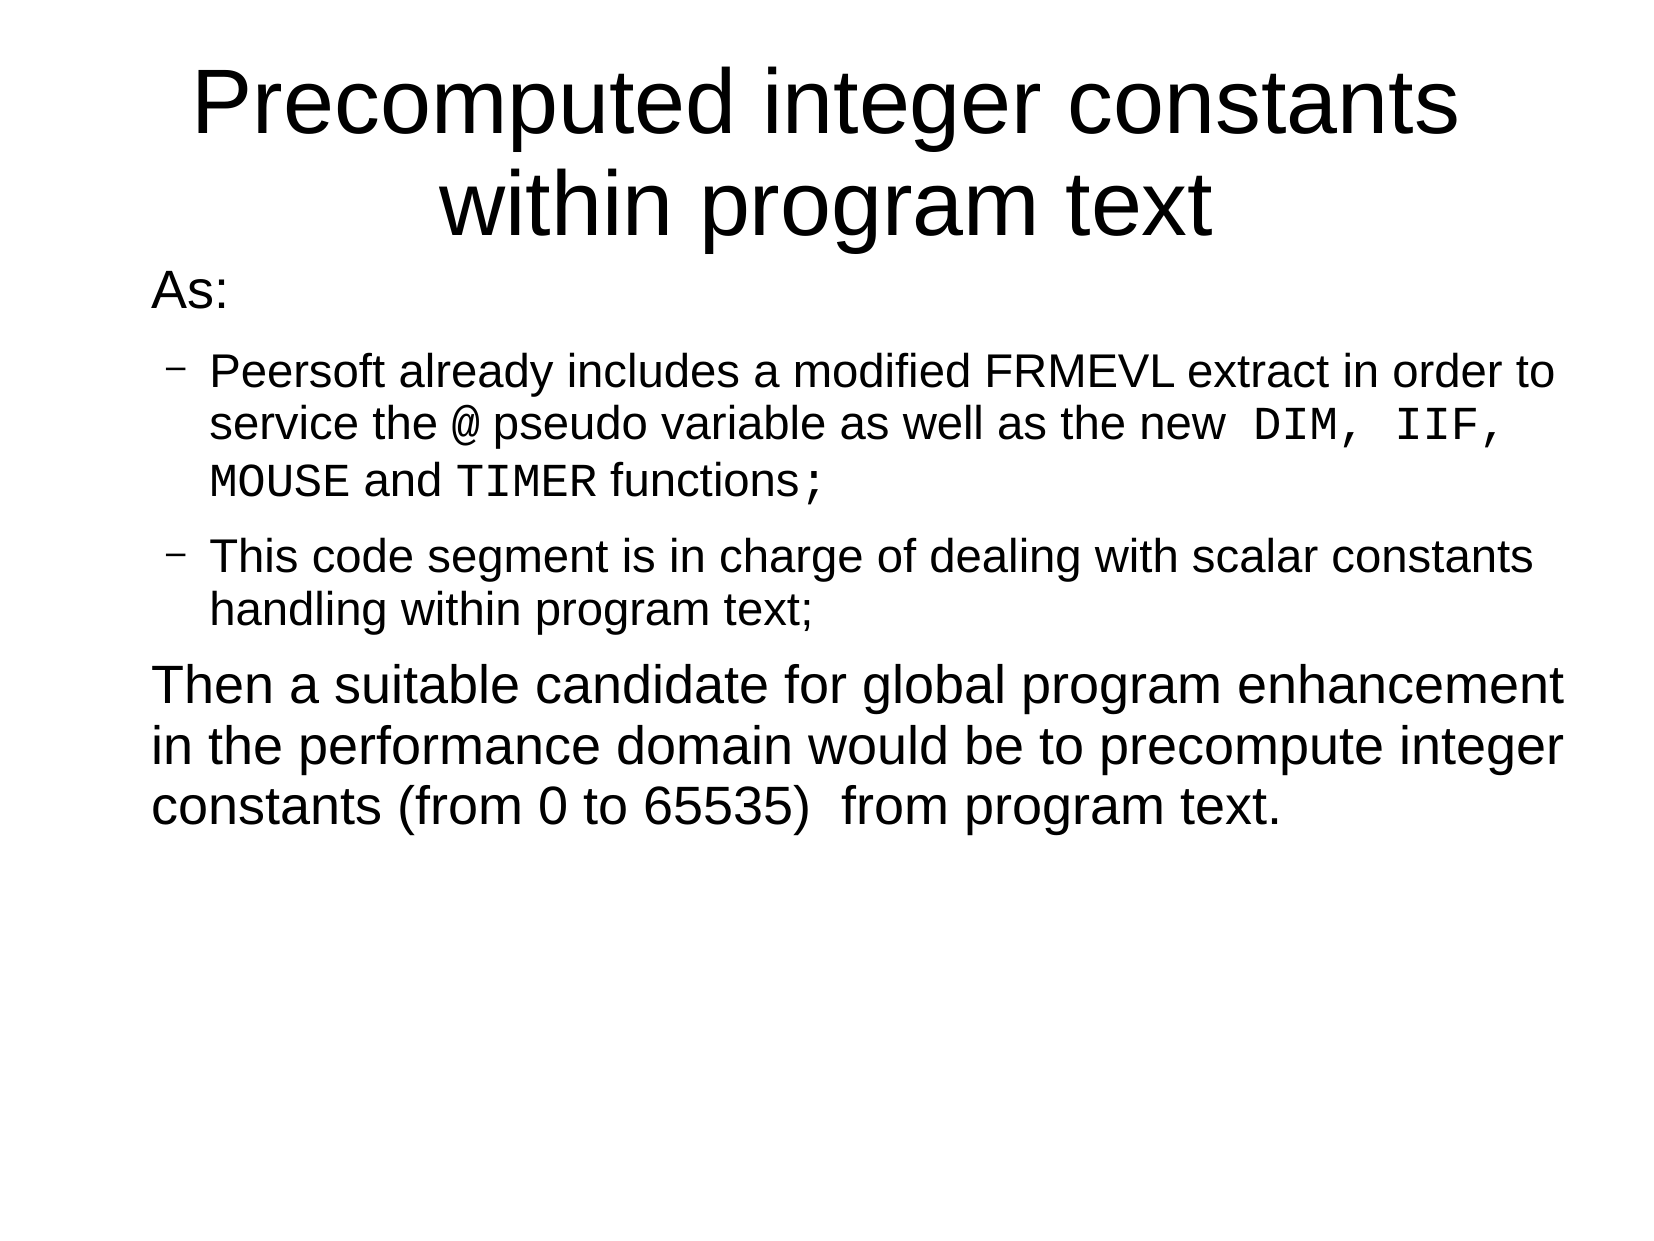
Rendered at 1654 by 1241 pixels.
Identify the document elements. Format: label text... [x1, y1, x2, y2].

title Precomputed integer constants within program text [82, 49, 1571, 257]
list As: Peersoft already includes a modified FRMEVL extract in order to service the @ pseudo variable as well as the new DIM, IIF, MOUSE and TIMER functions; This code segment is in charge of dealing with scalar constants handling within program text; Then a suitable candidate for global program enhancement in the performance domain would be to precompute integer constants (from 0 to 65535) from program text. [94, 259, 1583, 861]
